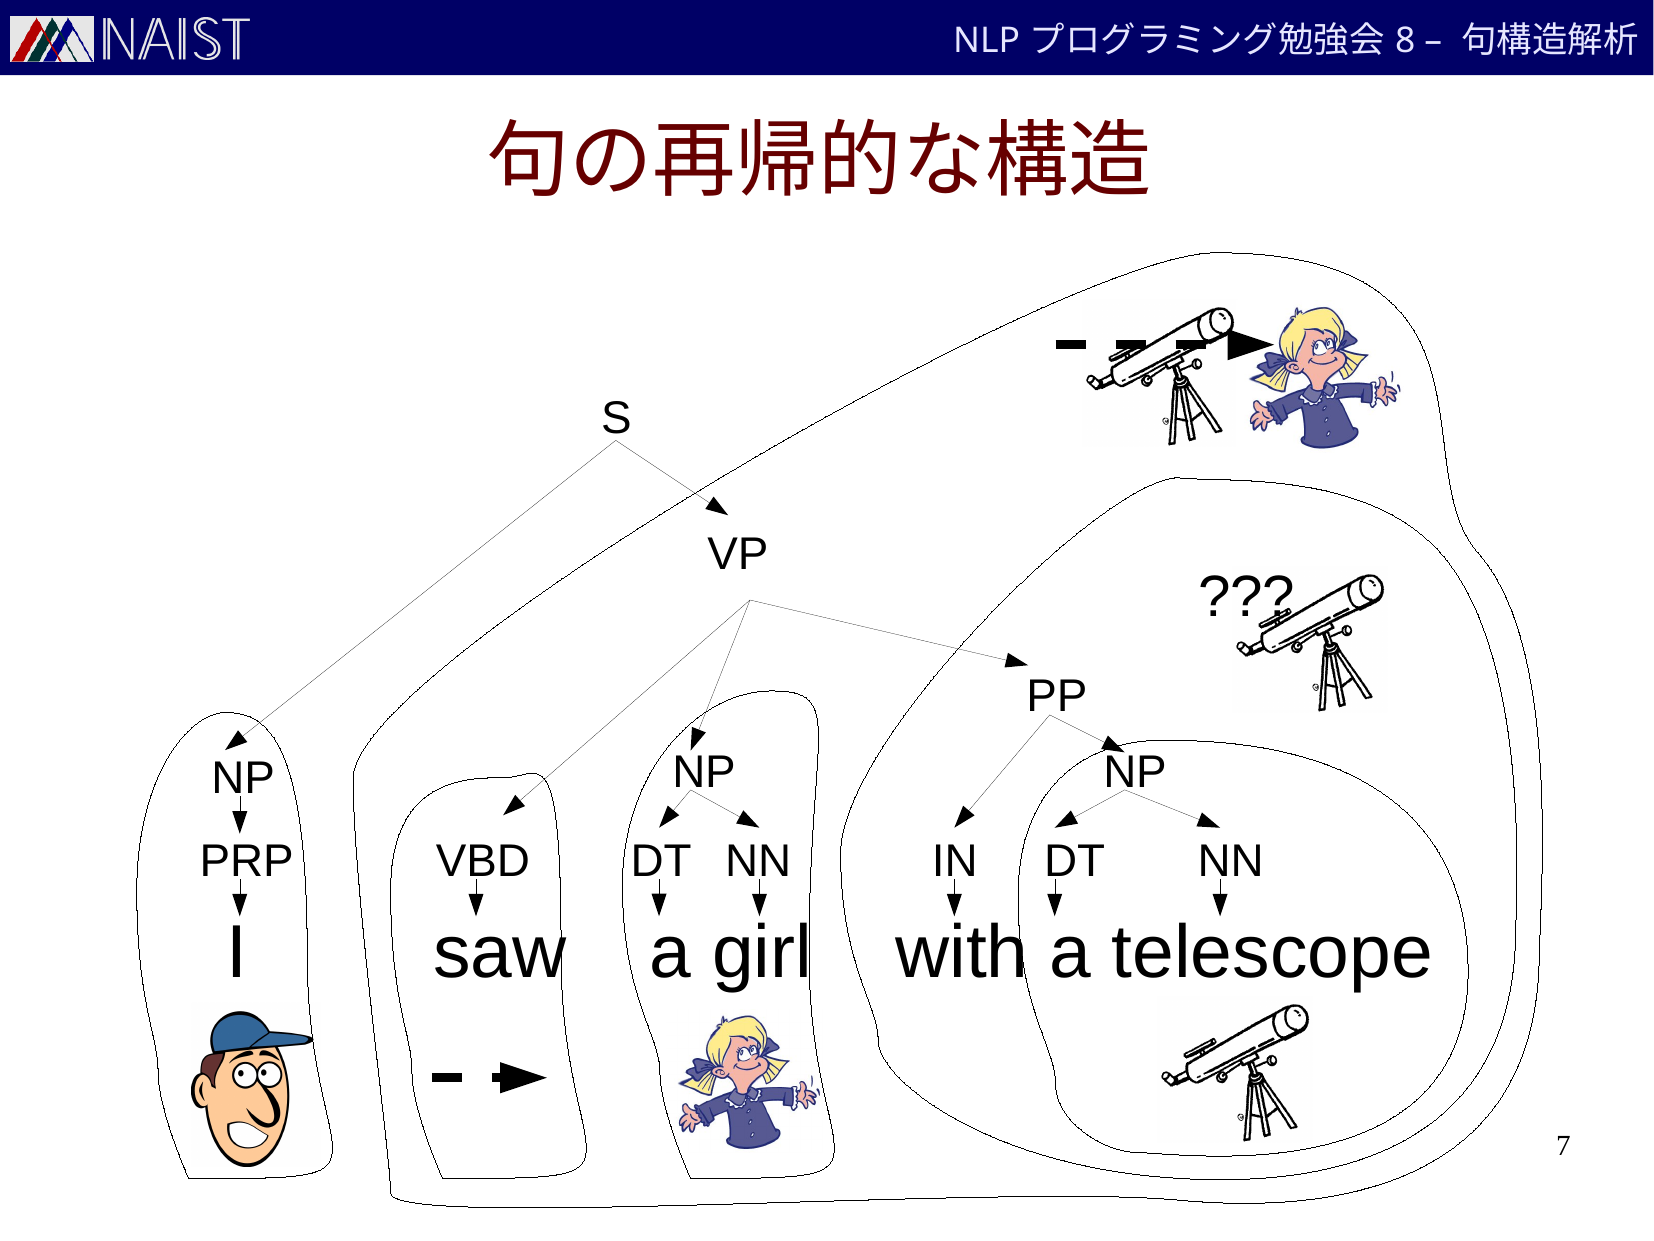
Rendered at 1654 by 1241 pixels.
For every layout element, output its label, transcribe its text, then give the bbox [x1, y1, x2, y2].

picture [1232, 566, 1388, 713]
text_box NP [657, 738, 751, 805]
picture [1157, 996, 1313, 1143]
text_box S [604, 442, 630, 451]
text_box VP [692, 520, 784, 587]
text_box DT [615, 827, 707, 894]
picture [191, 1002, 321, 1168]
text_box NP [196, 744, 290, 811]
text_box DT [1029, 827, 1121, 894]
text_box I saw a girl with a telescope [211, 902, 1449, 1002]
picture [10, 16, 94, 62]
text_box NP [1088, 738, 1182, 805]
text_box VBD [421, 827, 545, 894]
text_box NN [1182, 827, 1279, 894]
picture [102, 17, 251, 57]
picture [1082, 299, 1404, 453]
text_box S [586, 384, 647, 451]
text_box ??? [1183, 556, 1311, 637]
text_box PP [1011, 662, 1103, 729]
text_box PRP [184, 827, 309, 894]
text_box NN [710, 827, 807, 894]
picture [666, 1009, 823, 1153]
title 句の再帰的な構造 [75, 57, 1564, 249]
text_box IN [917, 827, 993, 894]
